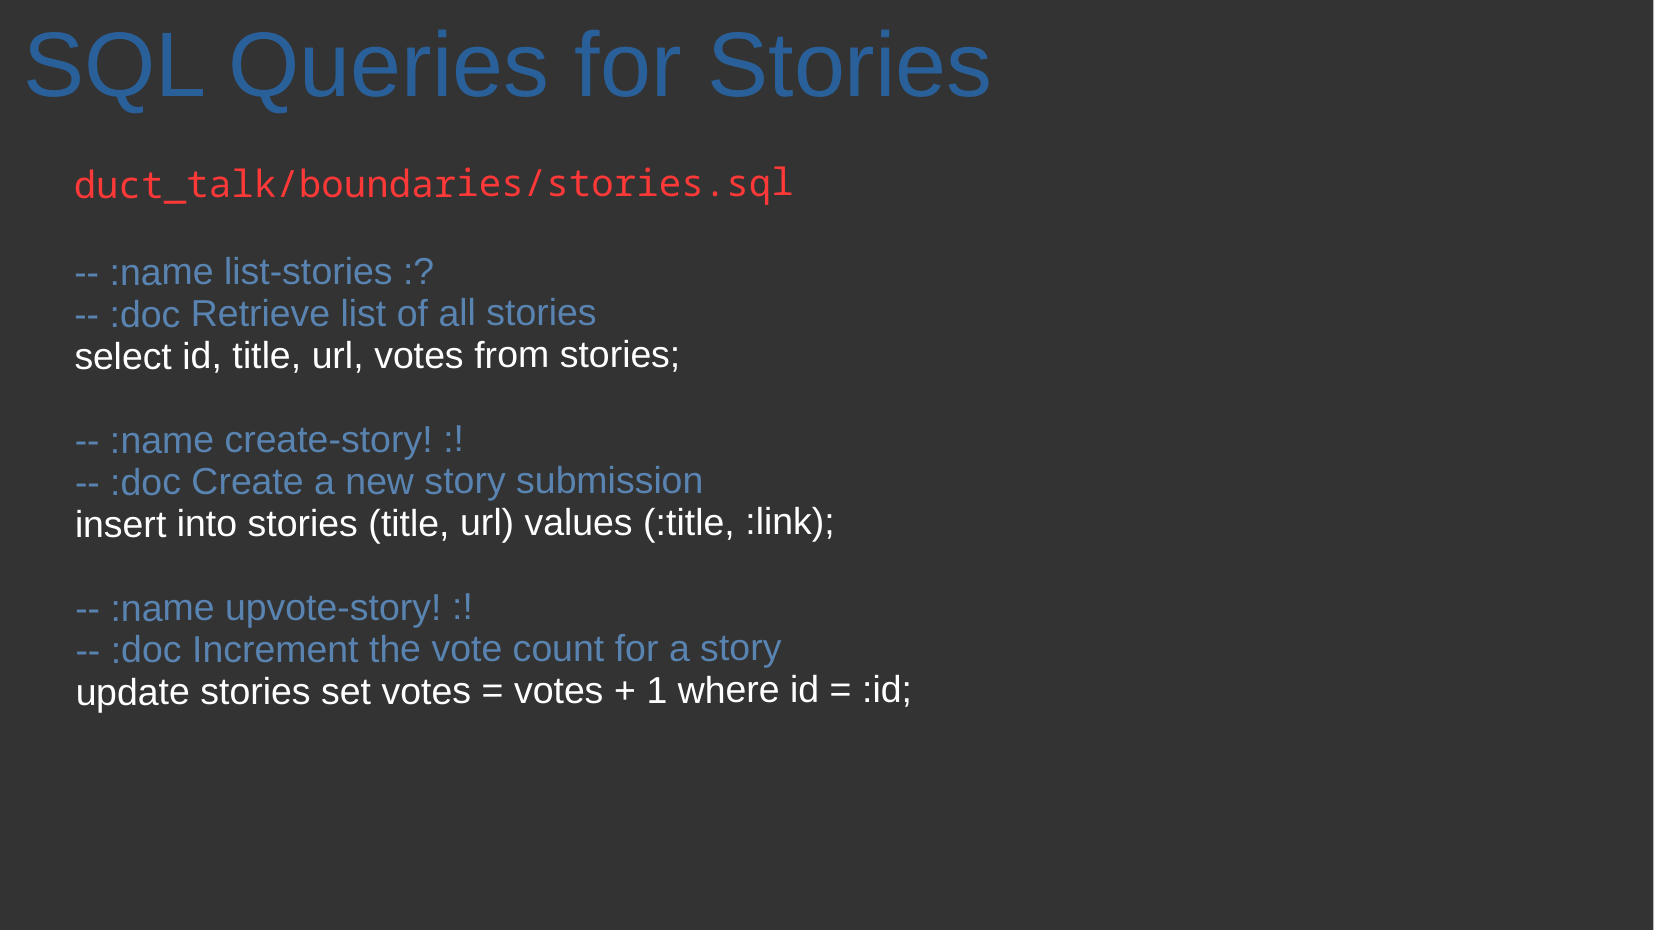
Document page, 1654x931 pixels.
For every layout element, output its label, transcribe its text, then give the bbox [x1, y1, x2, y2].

text_box duct_talk/boundaries/stories.sql -- :name list-stories :? -- :doc Retrieve list of all stories select id, title, url, votes from stories; -- :name create-story! :! -- :doc Create a new story submission insert into stories (title, url) values (:title, :link); -- :name upvote-story! :! -- :doc Increment the vote count for a story update stories set votes = votes + 1 where id = :id; [59, 147, 947, 864]
title SQL Queries for Stories [23, 11, 1589, 119]
